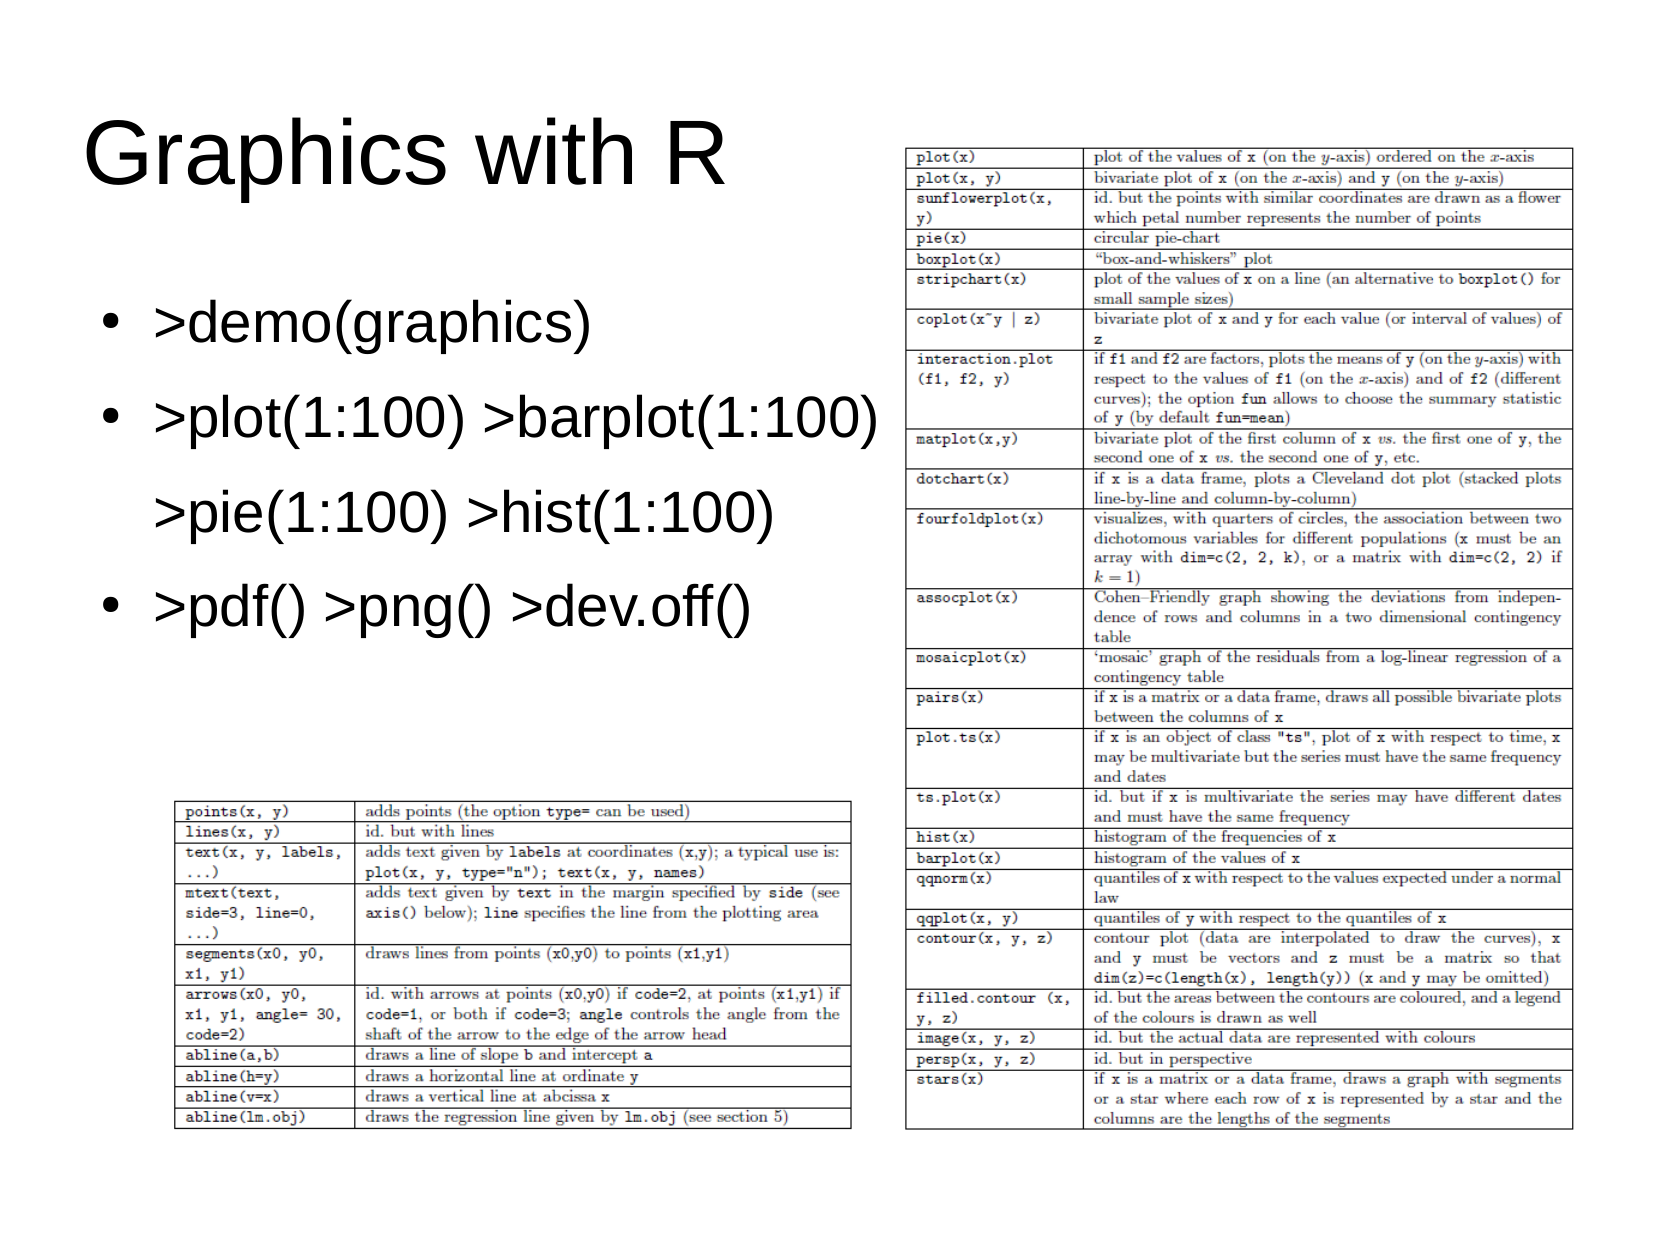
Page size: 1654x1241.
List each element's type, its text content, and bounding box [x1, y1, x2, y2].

list >demo(graphics) >plot(1:100) >barplot(1:100) >pie(1:100) >hist(1:100) >pdf() >png() >dev.off() [82, 290, 885, 1109]
title Graphics with R [82, 49, 1571, 257]
picture [156, 136, 1589, 1153]
